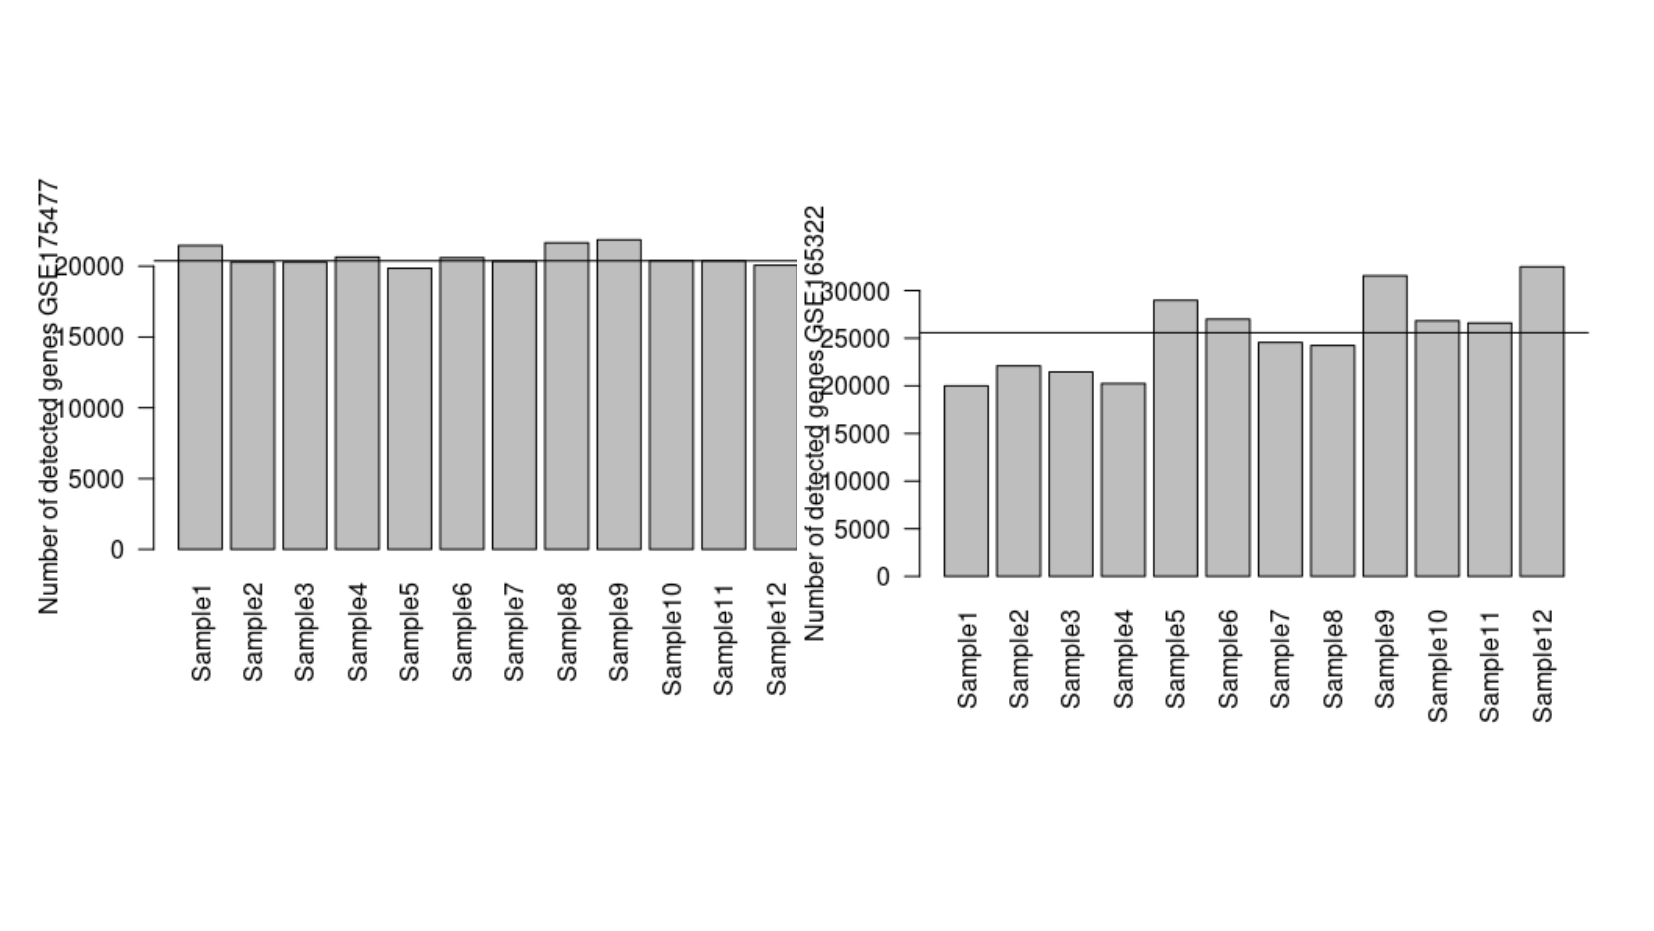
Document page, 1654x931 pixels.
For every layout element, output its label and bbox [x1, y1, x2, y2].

picture [31, 177, 1652, 733]
